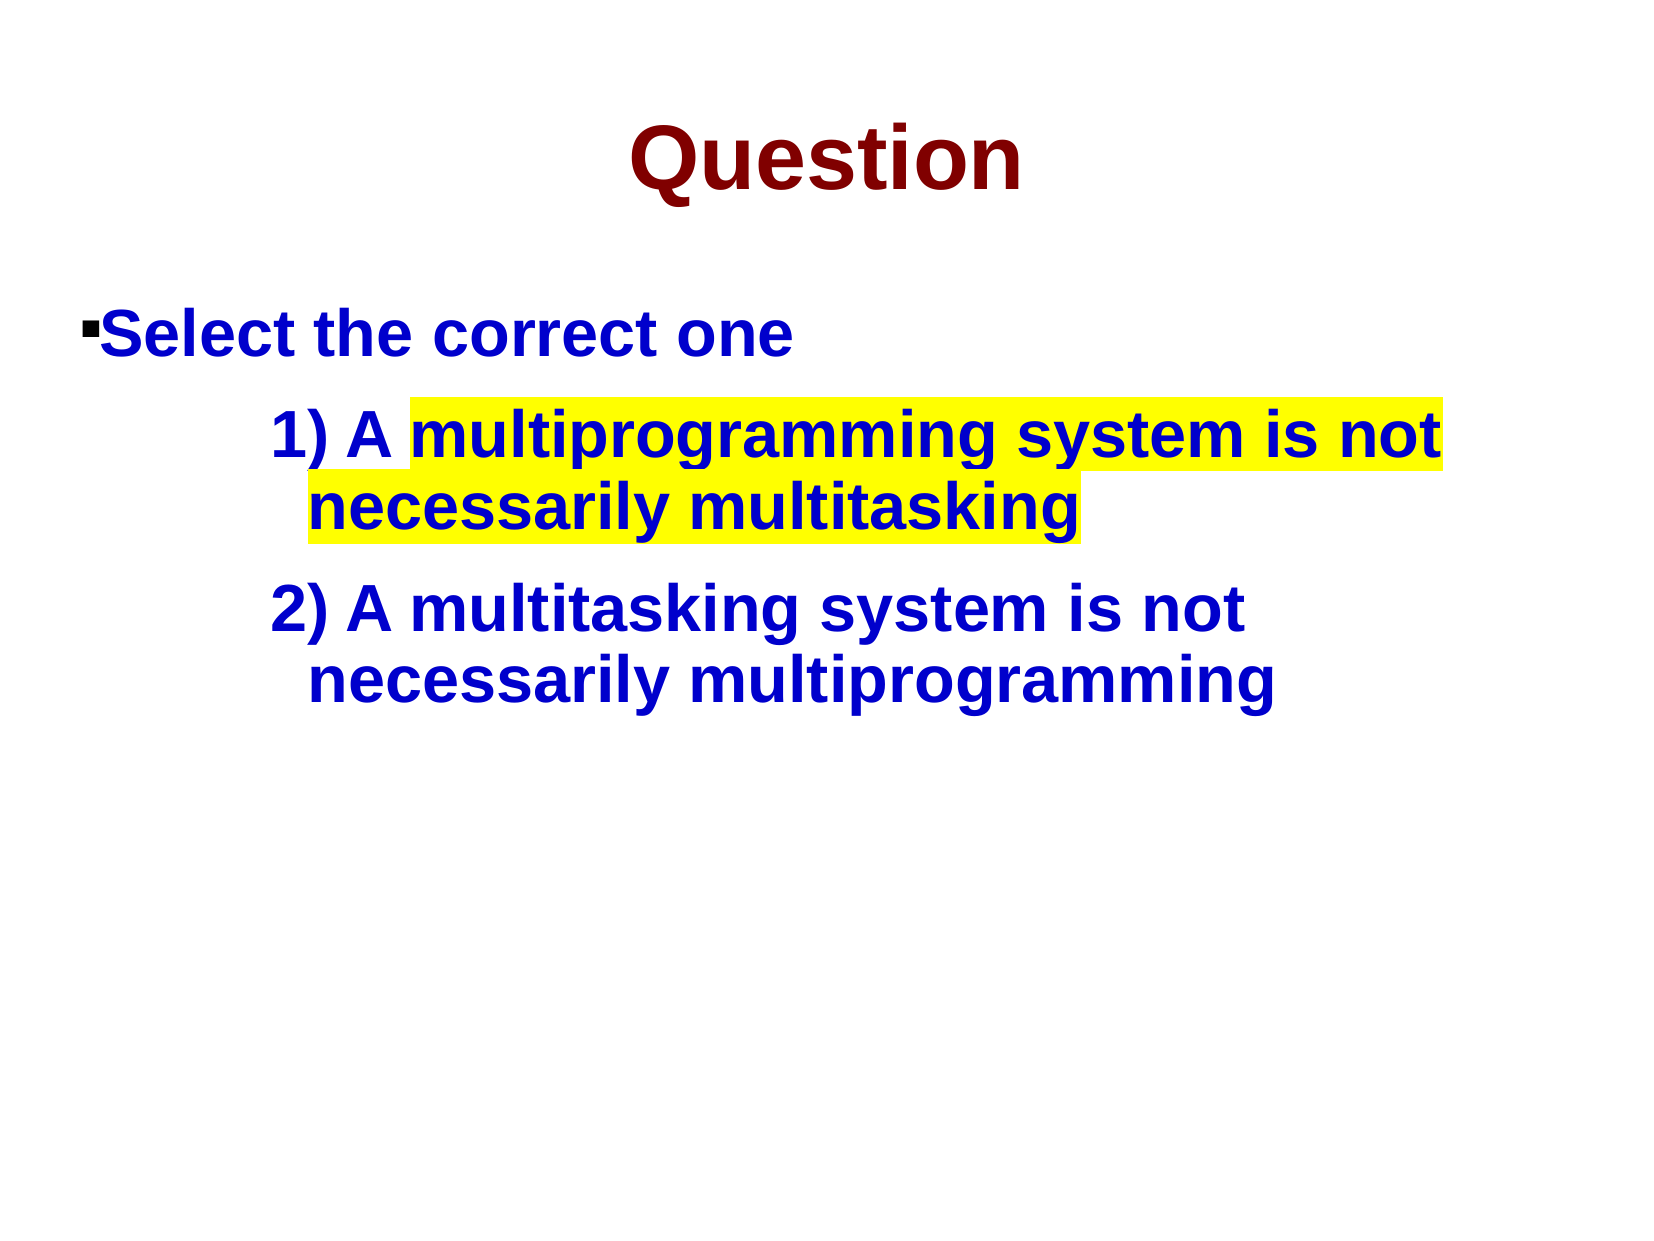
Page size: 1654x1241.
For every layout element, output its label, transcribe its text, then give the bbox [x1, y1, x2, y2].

list Select the correct one 1) A multiprogramming system is not necessarily multitasking 2) A multitasking system is not necessarily multiprogramming [82, 290, 1571, 1010]
title Question [82, 49, 1571, 257]
